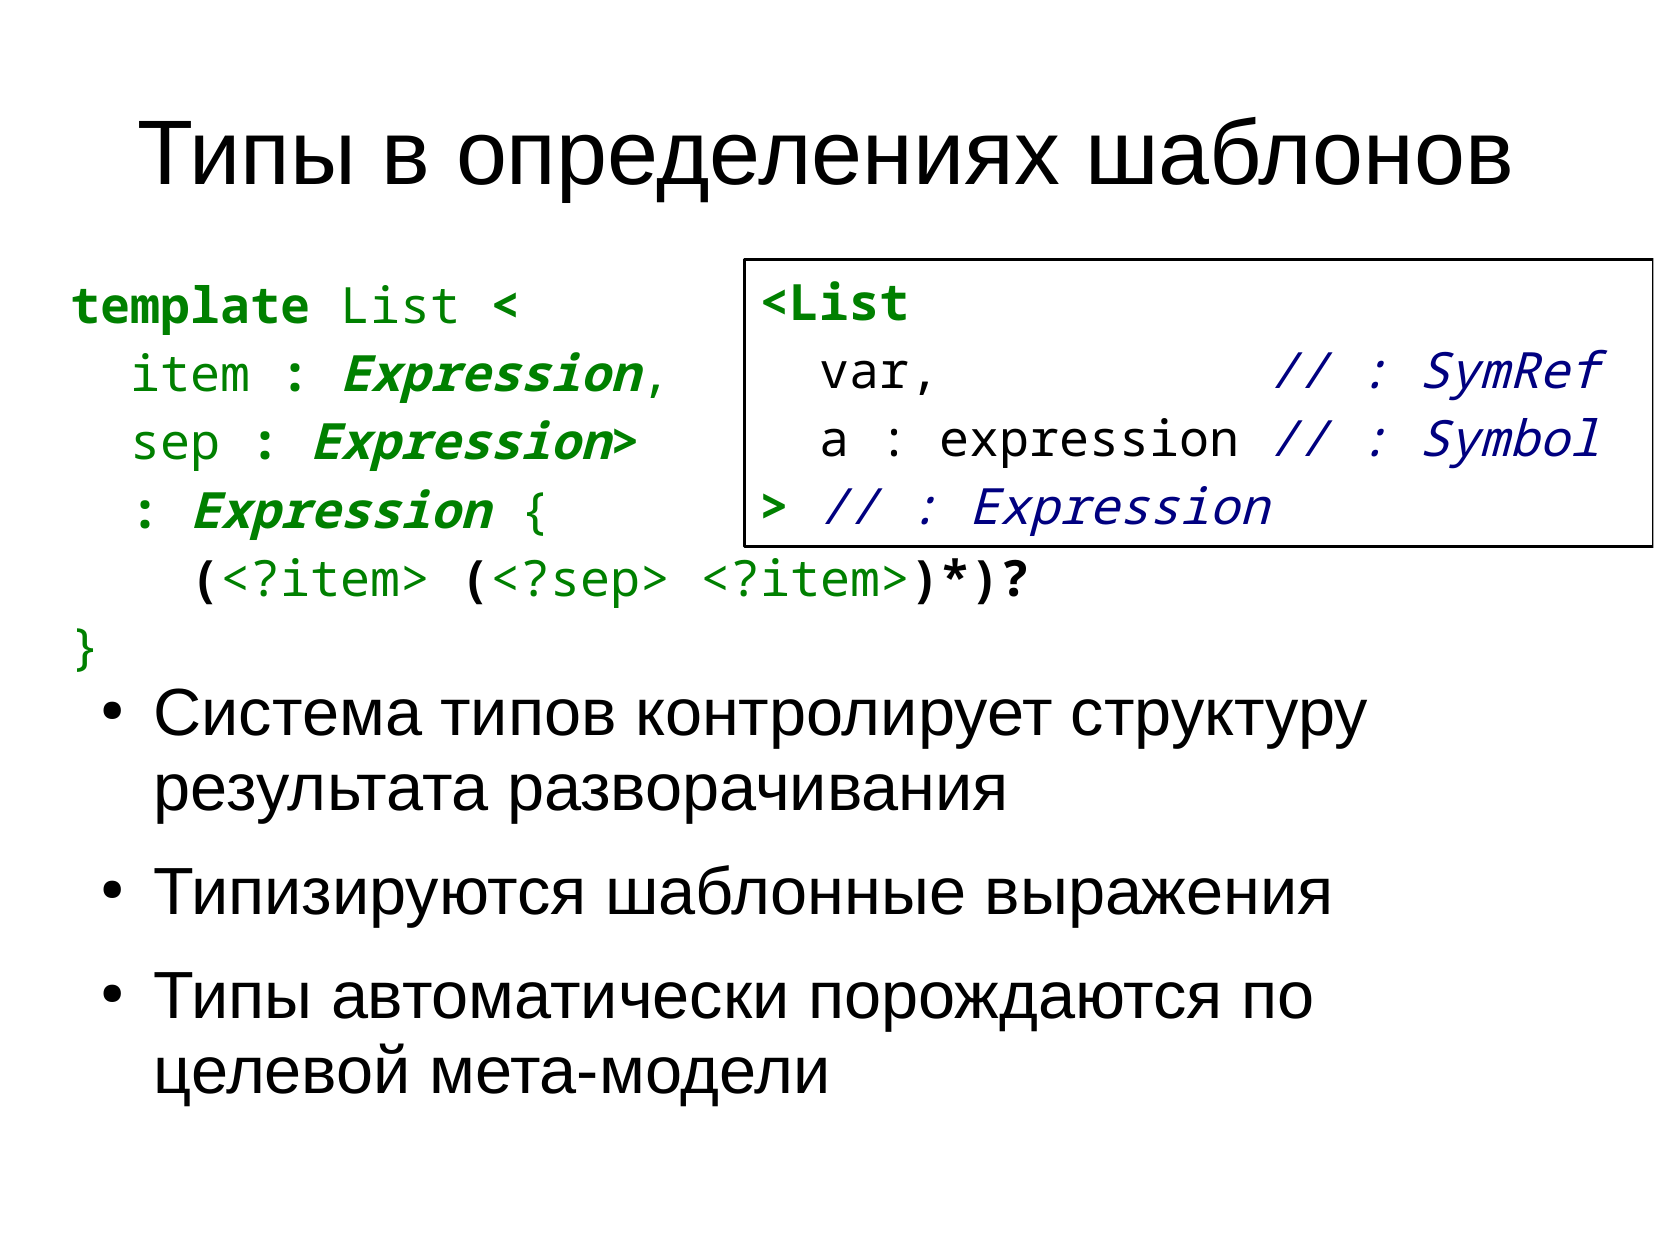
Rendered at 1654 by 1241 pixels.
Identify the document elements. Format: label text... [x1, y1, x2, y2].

list Система типов контролирует структуру результата разворачивания Типизируются шаблонные выражения Типы автоматически порождаются по целевой мета-модели [82, 675, 1571, 1109]
text_box template List < item : Expression, sep : Expression> : Expression { (<?item> (<?sep> <?item>)*)? } [746, 474, 1051, 545]
text_box template List < item : Expression, sep : Expression> : Expression { (<?item> (<?sep> <?item>)*)? } [55, 262, 1051, 578]
text_box <List var, // : SymRef a : expression // : Symbol > // : Expression [744, 259, 1654, 474]
title Типы в определениях шаблонов [82, 56, 1571, 250]
